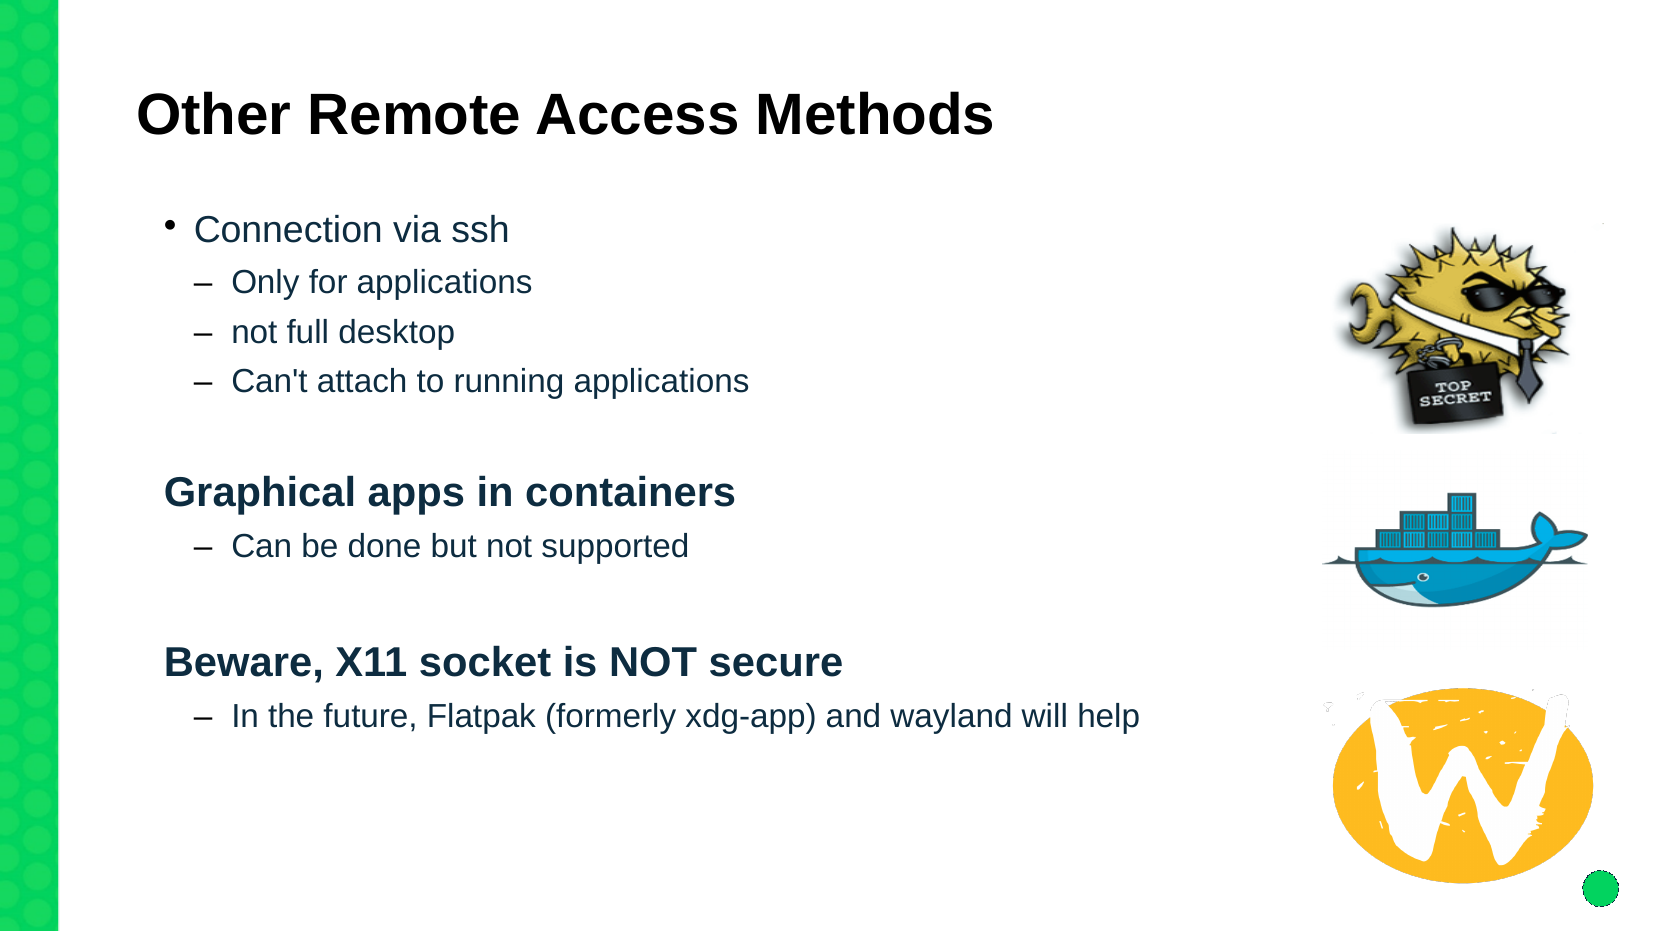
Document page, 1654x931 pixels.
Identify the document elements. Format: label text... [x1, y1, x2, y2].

list Connection via ssh Only for applications not full desktop Can't attach to running applications Graphical apps in containers Can be done but not supported Beware, X11 socket is NOT secure In the future, Flatpak (formerly xdg-app) and wayland will help [148, 197, 1512, 812]
picture [1322, 680, 1604, 891]
picture [1318, 223, 1604, 435]
picture [1322, 450, 1588, 650]
title Other Remote Access Methods [121, 37, 1531, 193]
picture [0, 0, 76, 931]
